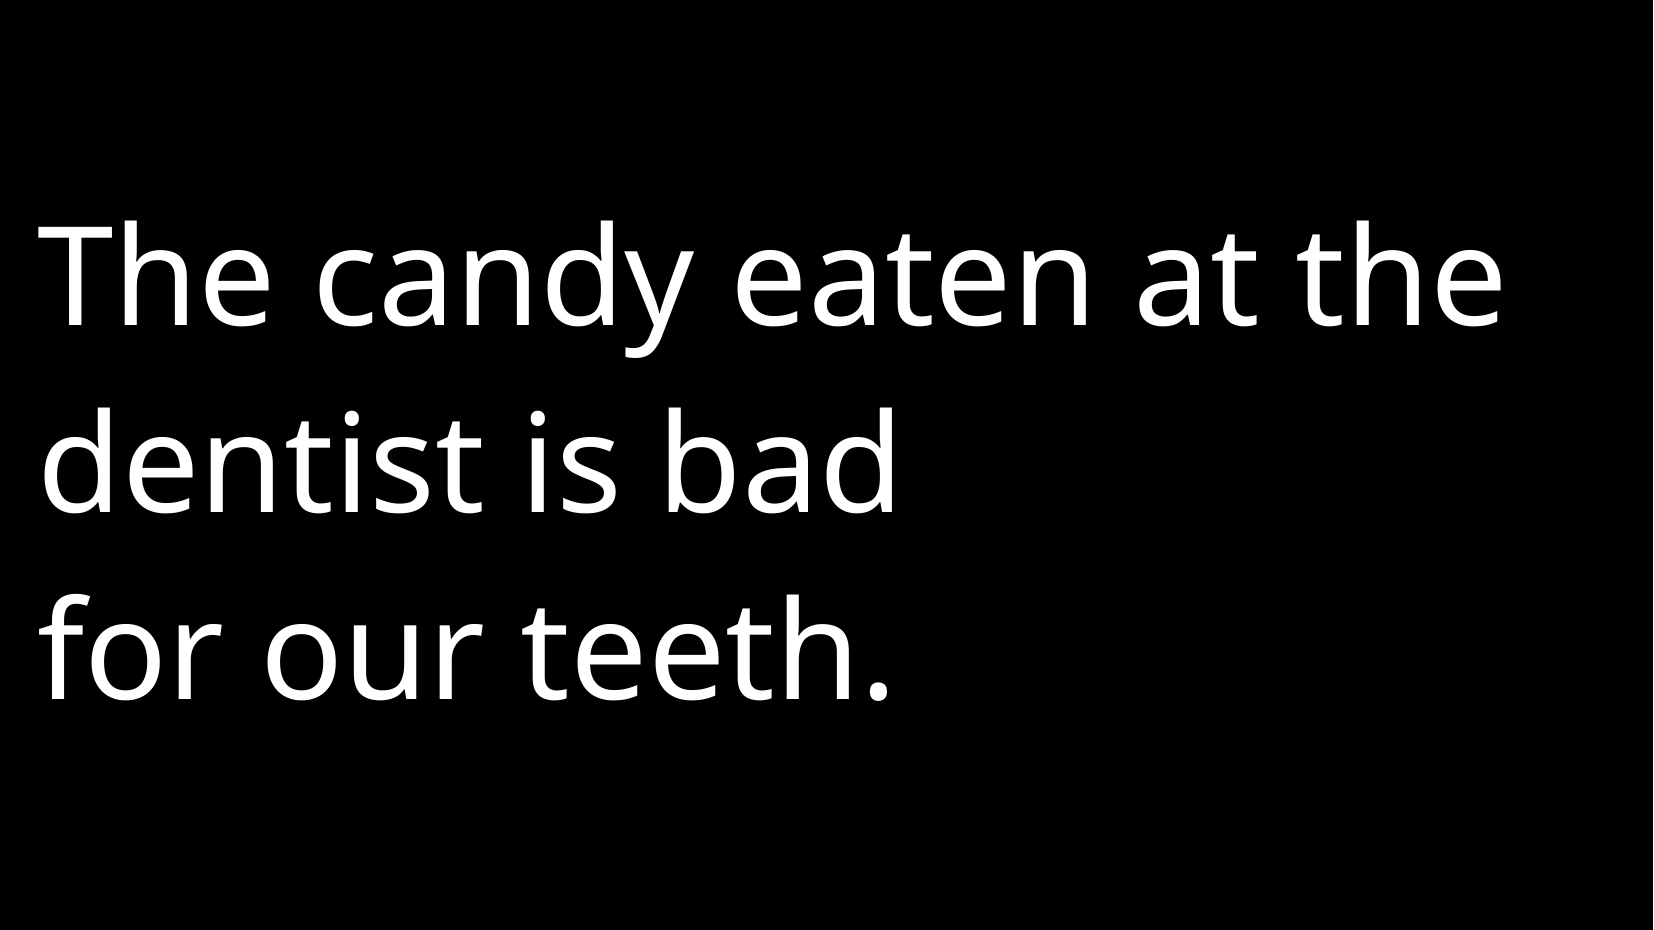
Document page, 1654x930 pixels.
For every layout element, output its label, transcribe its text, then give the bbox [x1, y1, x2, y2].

title The candy eaten at the dentist is bad for our teeth. [37, 19, 1612, 900]
